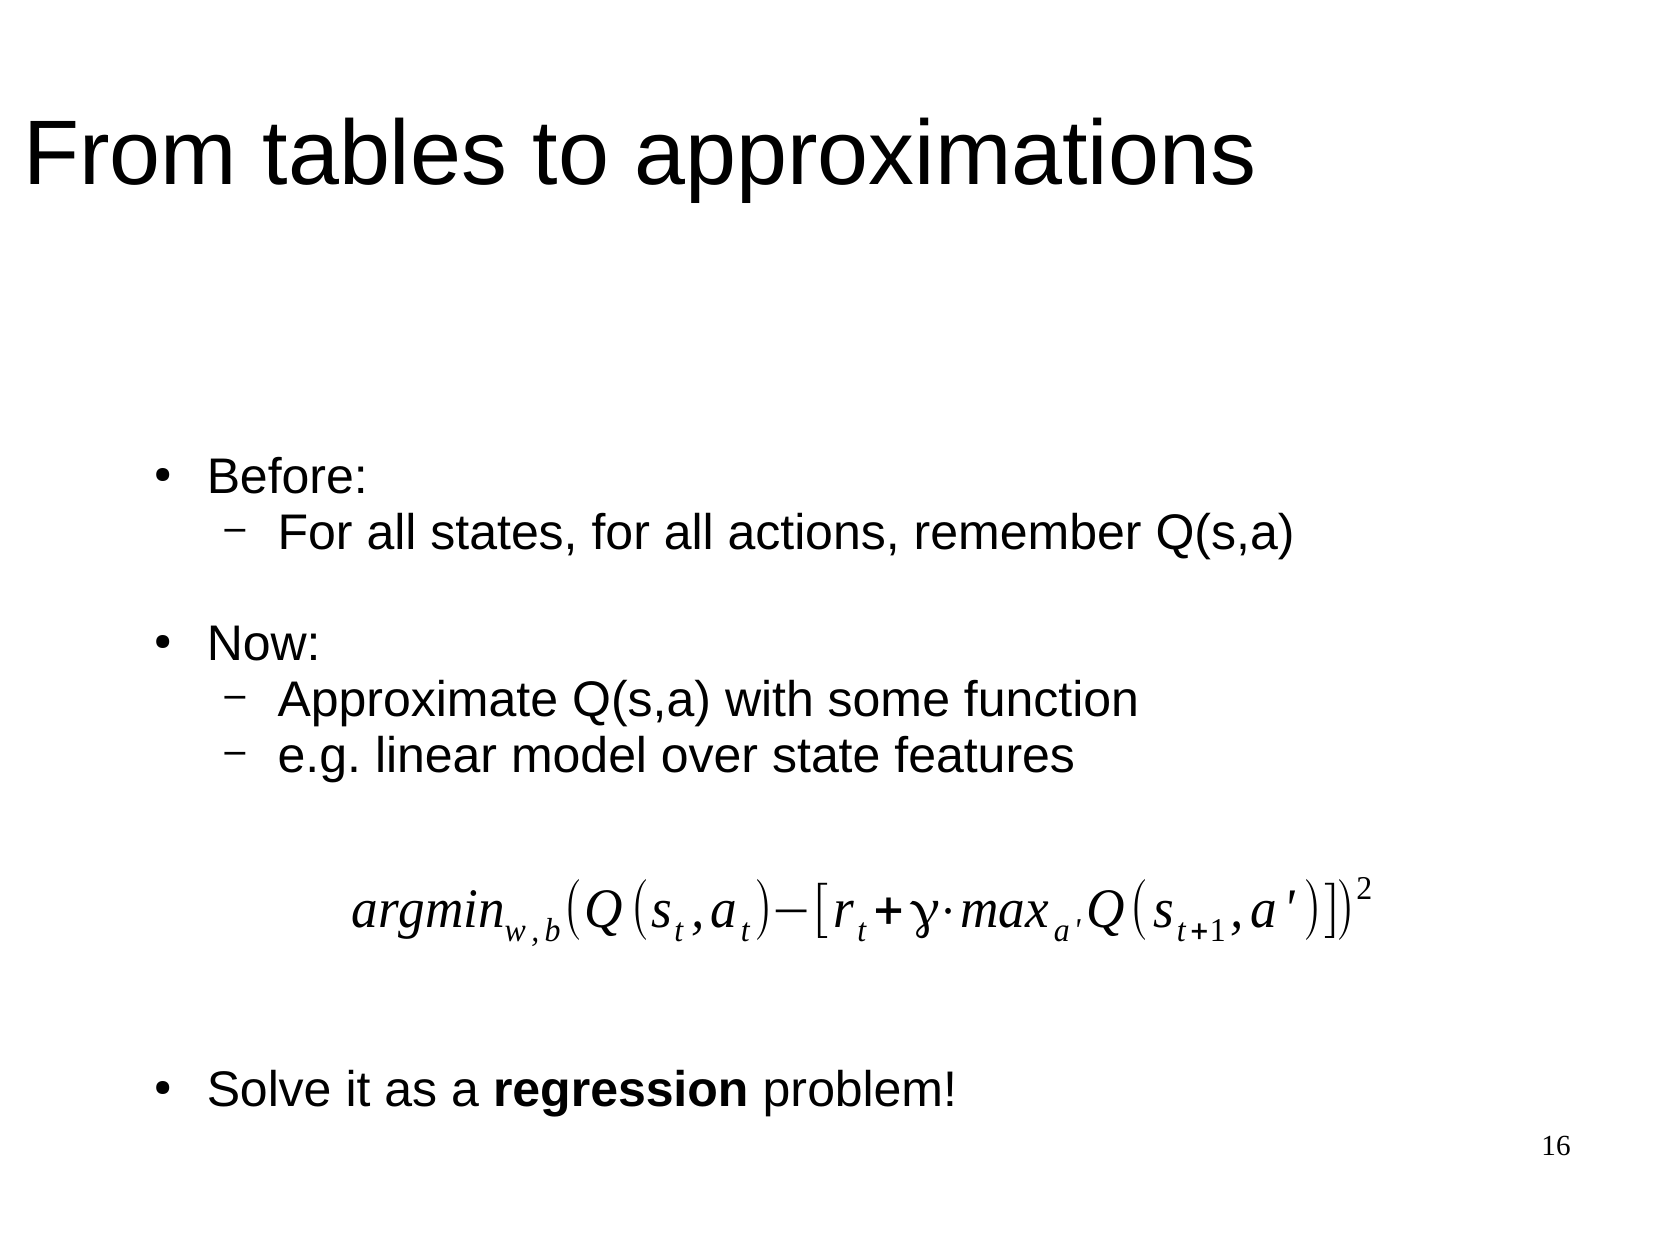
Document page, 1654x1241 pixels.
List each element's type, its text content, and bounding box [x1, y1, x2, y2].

chart [338, 867, 1384, 947]
text_box Before: For all states, for all actions, remember Q(s,a) Now: Approximate Q(s,a) with some function e.g. linear model over state features Solve it as a regression problem! [121, 440, 1441, 1131]
title From tables to approximations [23, 49, 1512, 257]
